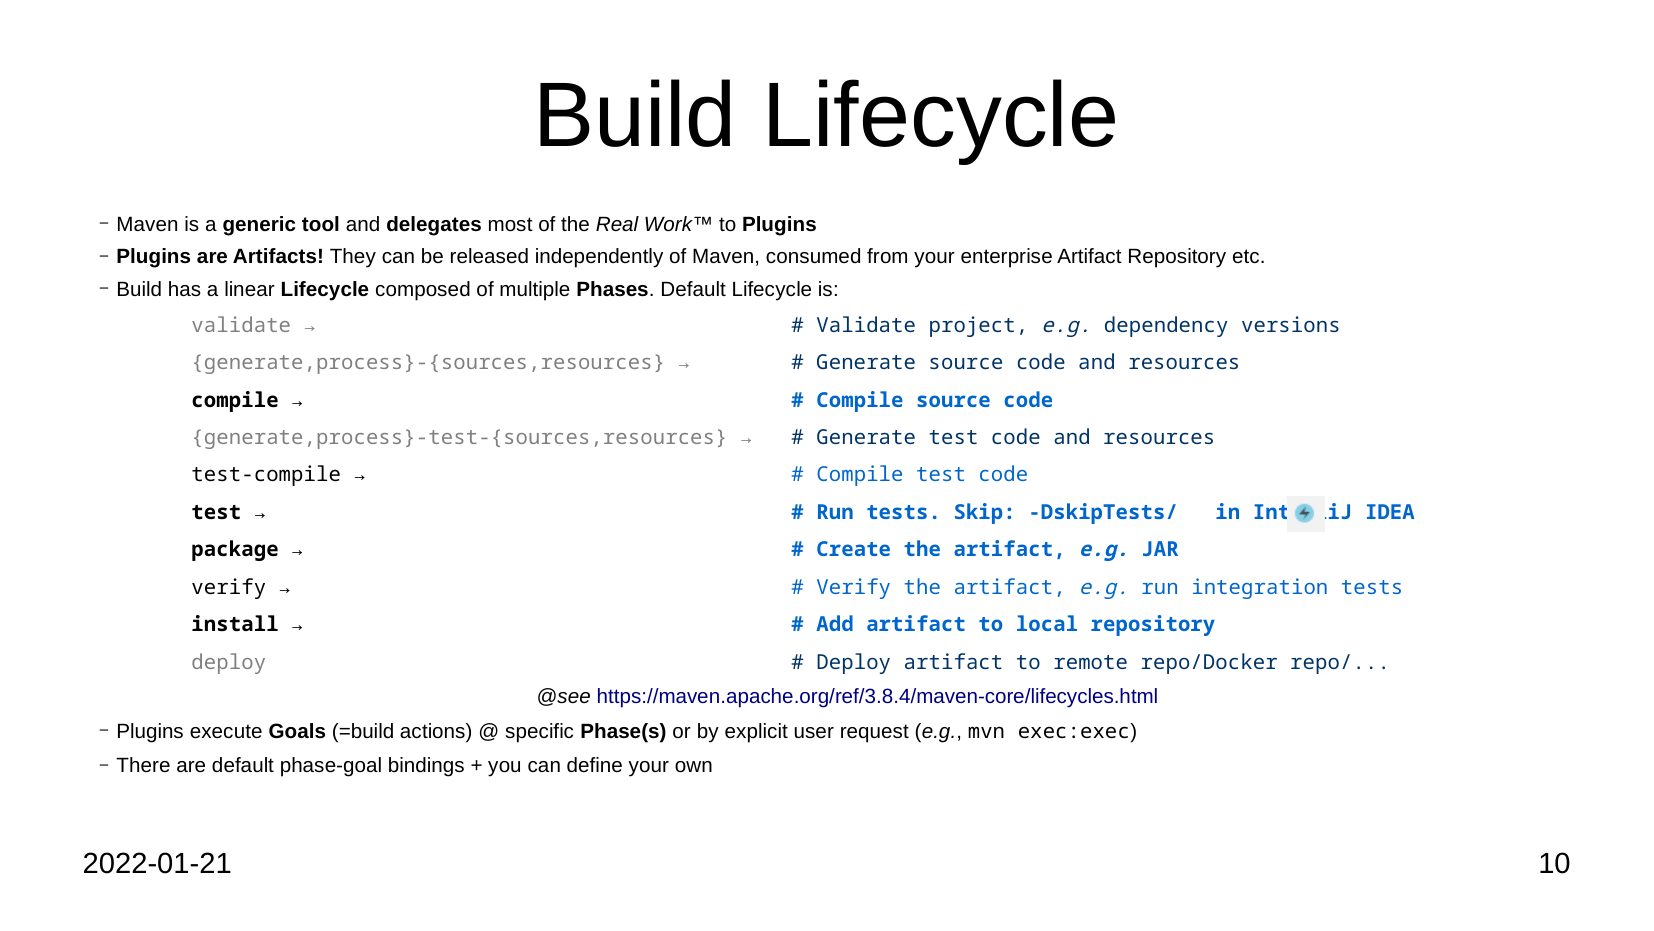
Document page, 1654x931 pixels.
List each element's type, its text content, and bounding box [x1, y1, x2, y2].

title Build Lifecycle [82, 37, 1571, 193]
list Maven is a generic tool and delegates most of the Real Work™ to Plugins Plugins are Artifacts! They can be released independently of Maven, consumed from your enterprise Artifact Repository etc. Build has a linear Lifecycle composed of multiple Phases. Default Lifecycle is: validate → # Validate project, e.g. dependency versions {generate,process}-{sources,resources} → # Generate source code and resources compile → # Compile source code {generate,process}-test-{sources,resources} → # Generate test code and resources test-compile → # Compile test code test → # Run tests. Skip: -DskipTests/ in IntelliJ IDEA package → # Create the artifact, e.g. JAR verify → # Verify the artifact, e.g. run integration tests install → # Add artifact to local repository deploy # Deploy artifact to remote repo/Docker repo/... @see https://maven.apache.org/ref/3.8.4/maven-core/lifecycles.html Plugins execute Goals (=build actions) @ specific Phase(s) or by explicit user request (e.g., mvn exec:exec) There are default phase-goal bindings + you can define your own [94, 212, 1583, 804]
picture [1287, 496, 1325, 532]
